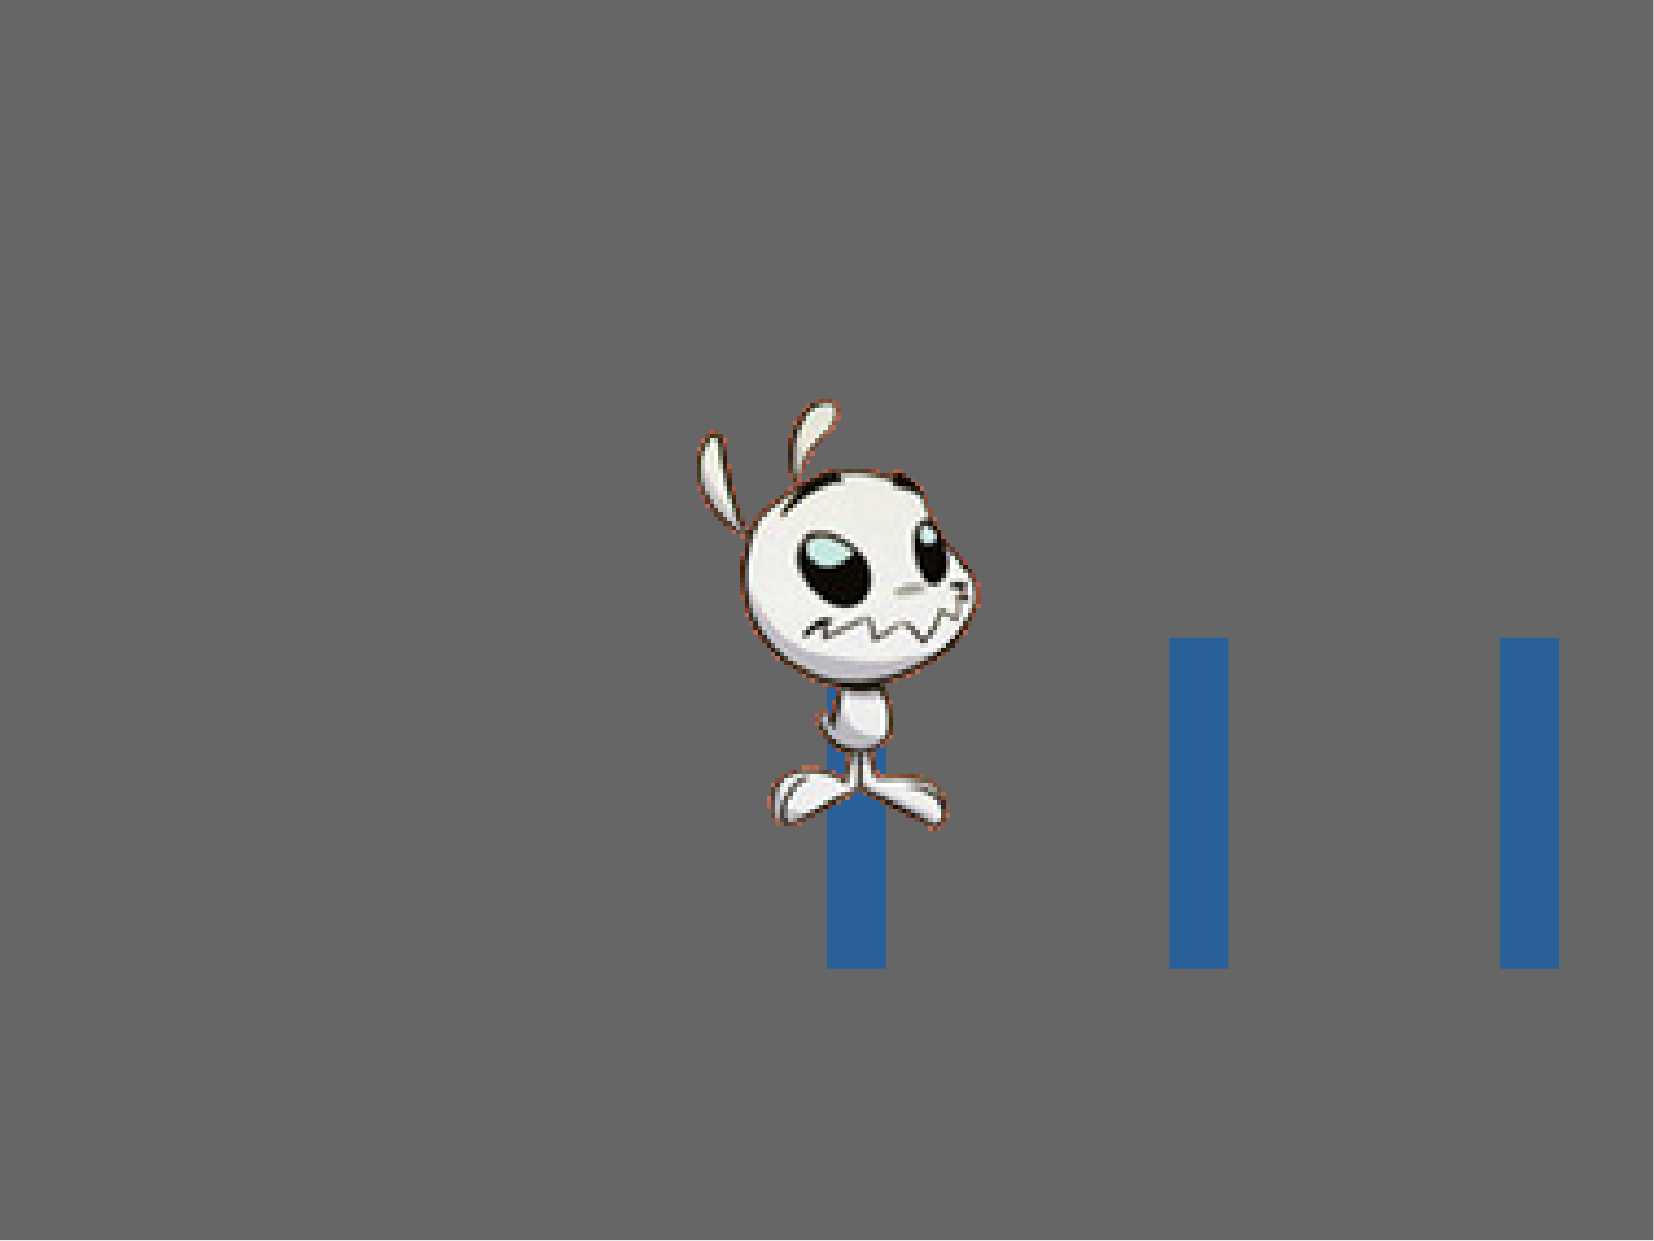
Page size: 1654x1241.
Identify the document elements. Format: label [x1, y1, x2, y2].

picture [649, 369, 990, 840]
text_box [0, 0, 1654, 1241]
